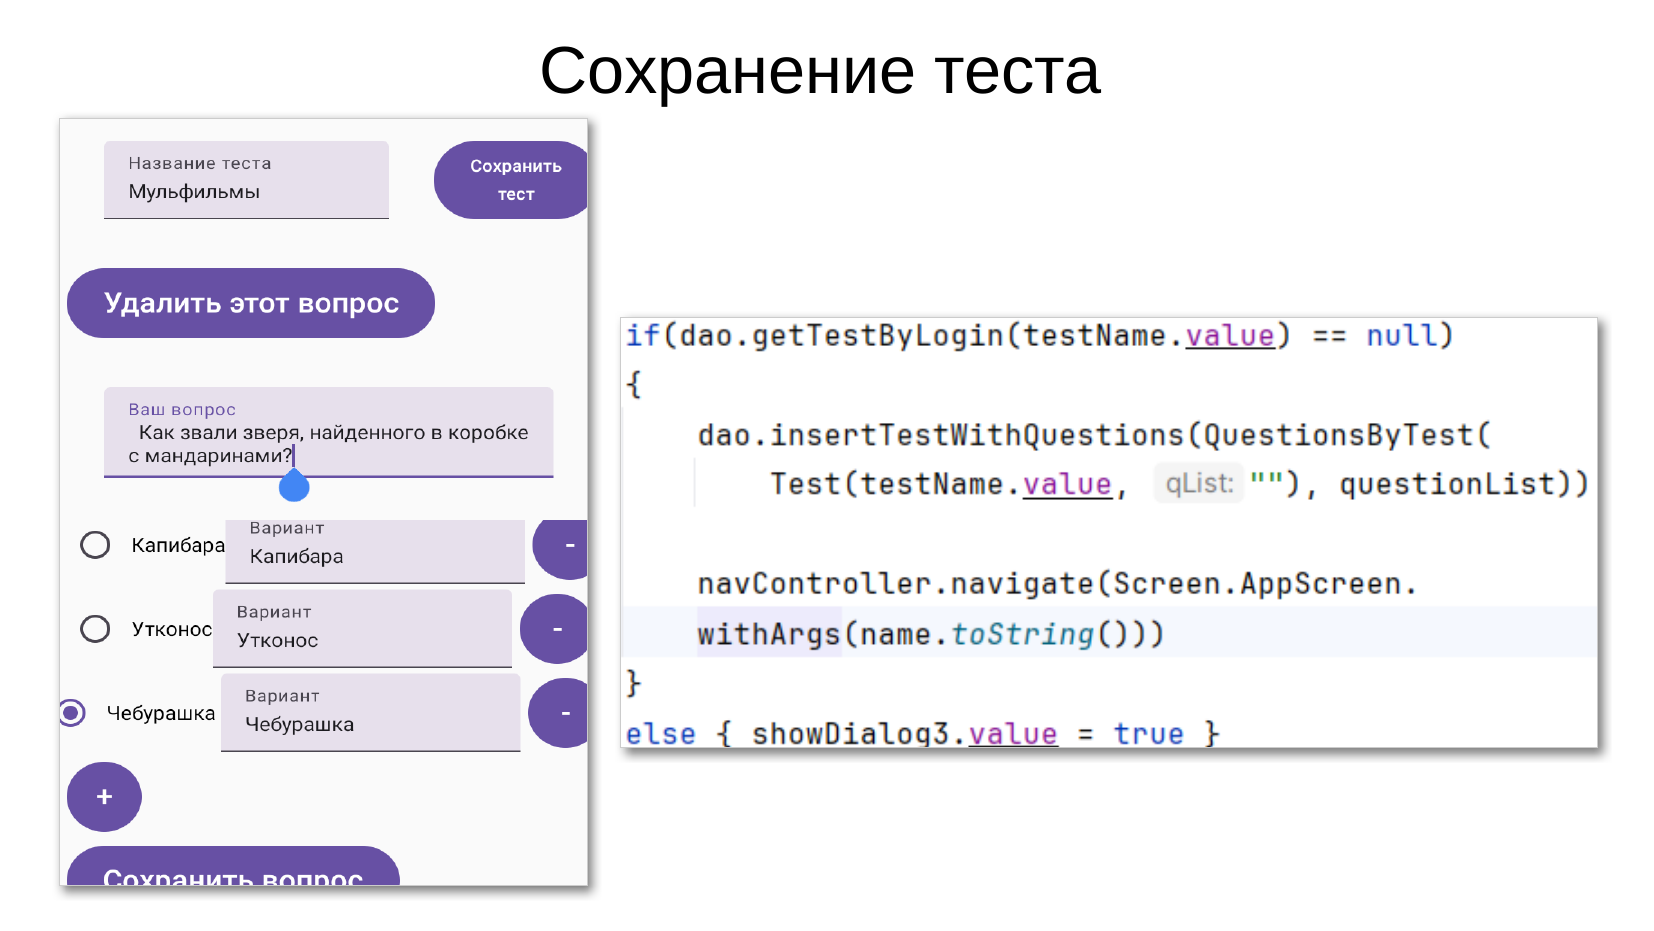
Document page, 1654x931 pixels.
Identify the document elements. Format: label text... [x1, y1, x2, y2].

title Сохранение теста [76, 0, 1565, 148]
picture [620, 317, 1598, 748]
picture [59, 118, 588, 886]
